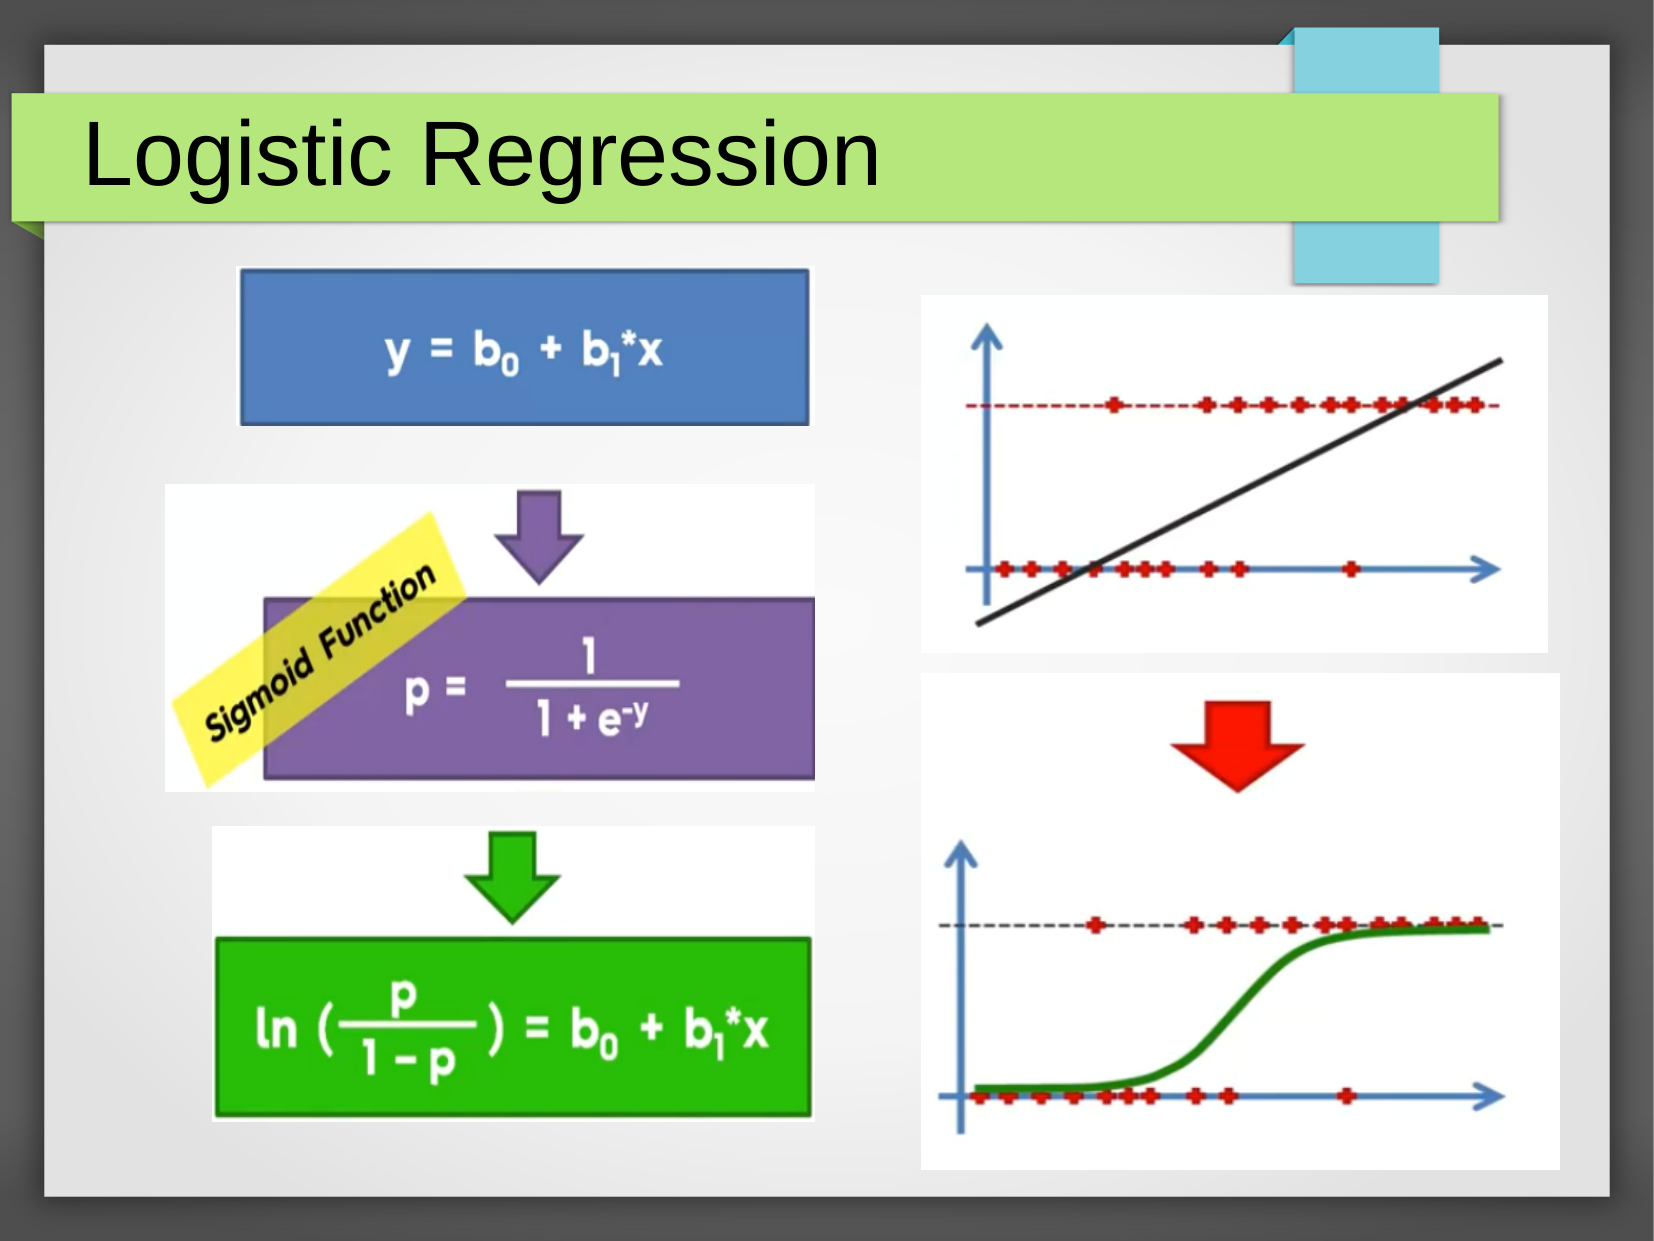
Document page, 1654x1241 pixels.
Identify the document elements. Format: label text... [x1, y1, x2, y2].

title Logistic Regression [82, 94, 1264, 213]
picture [0, 0, 1654, 1241]
